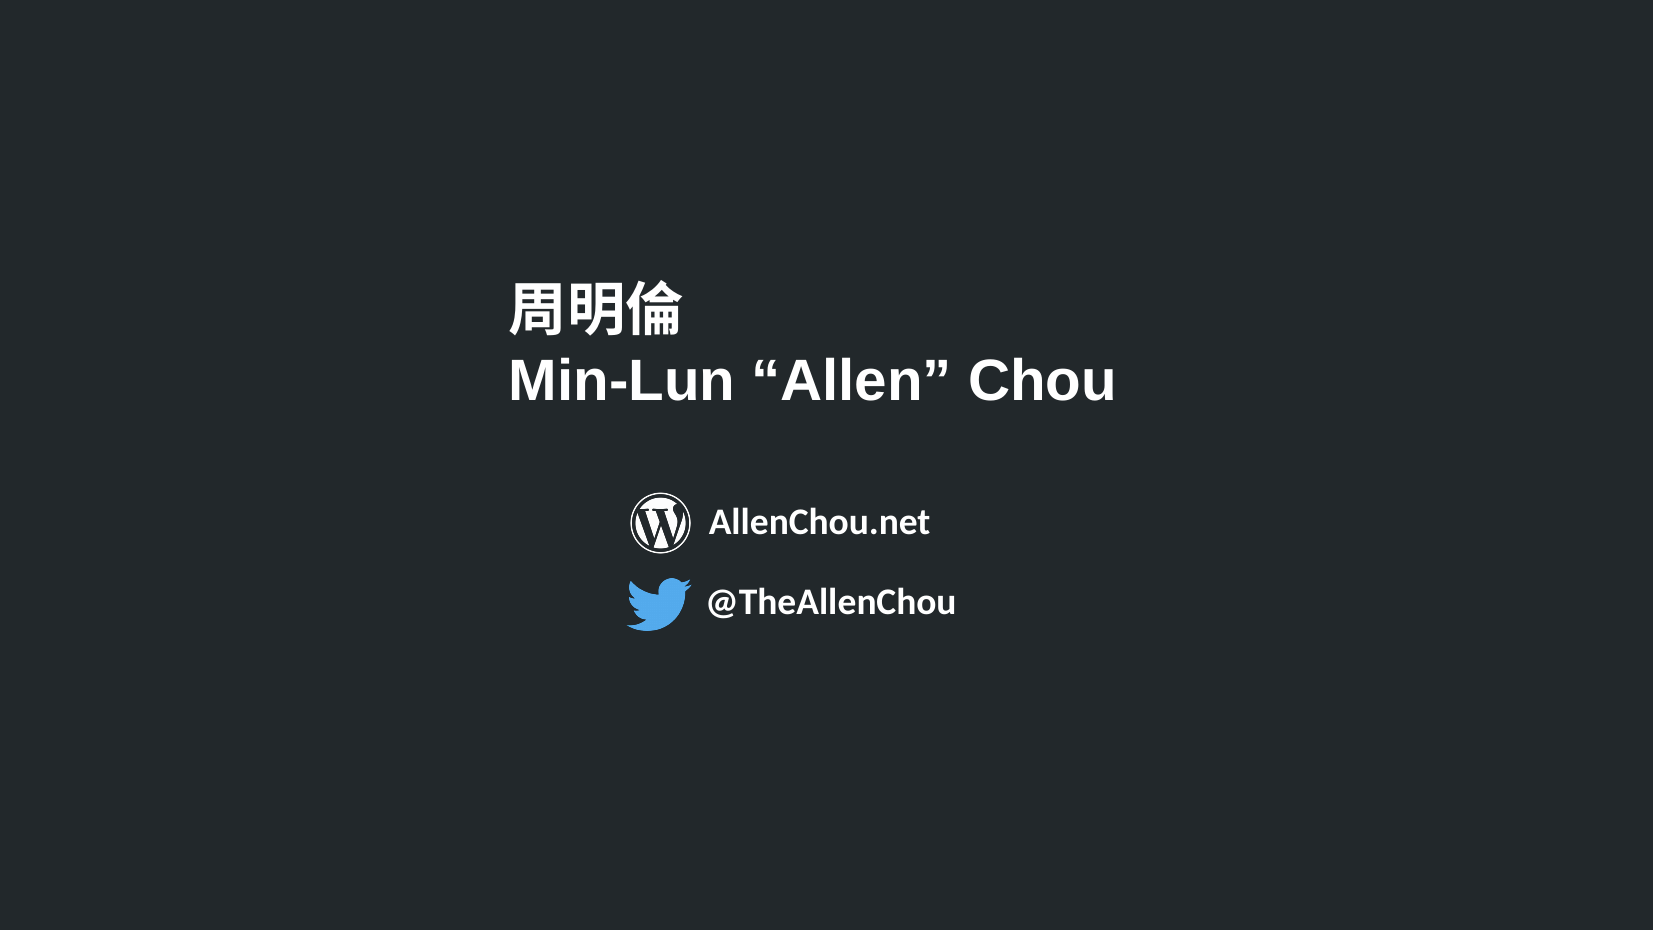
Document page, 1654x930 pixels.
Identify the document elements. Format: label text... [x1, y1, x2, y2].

text_box 周明倫 Min-Lun “Allen” Chou [494, 255, 1159, 421]
text_box AllenChou.net [694, 498, 1016, 566]
text_box @TheAllenChou [690, 578, 1050, 646]
picture [626, 578, 690, 631]
picture [615, 477, 706, 569]
